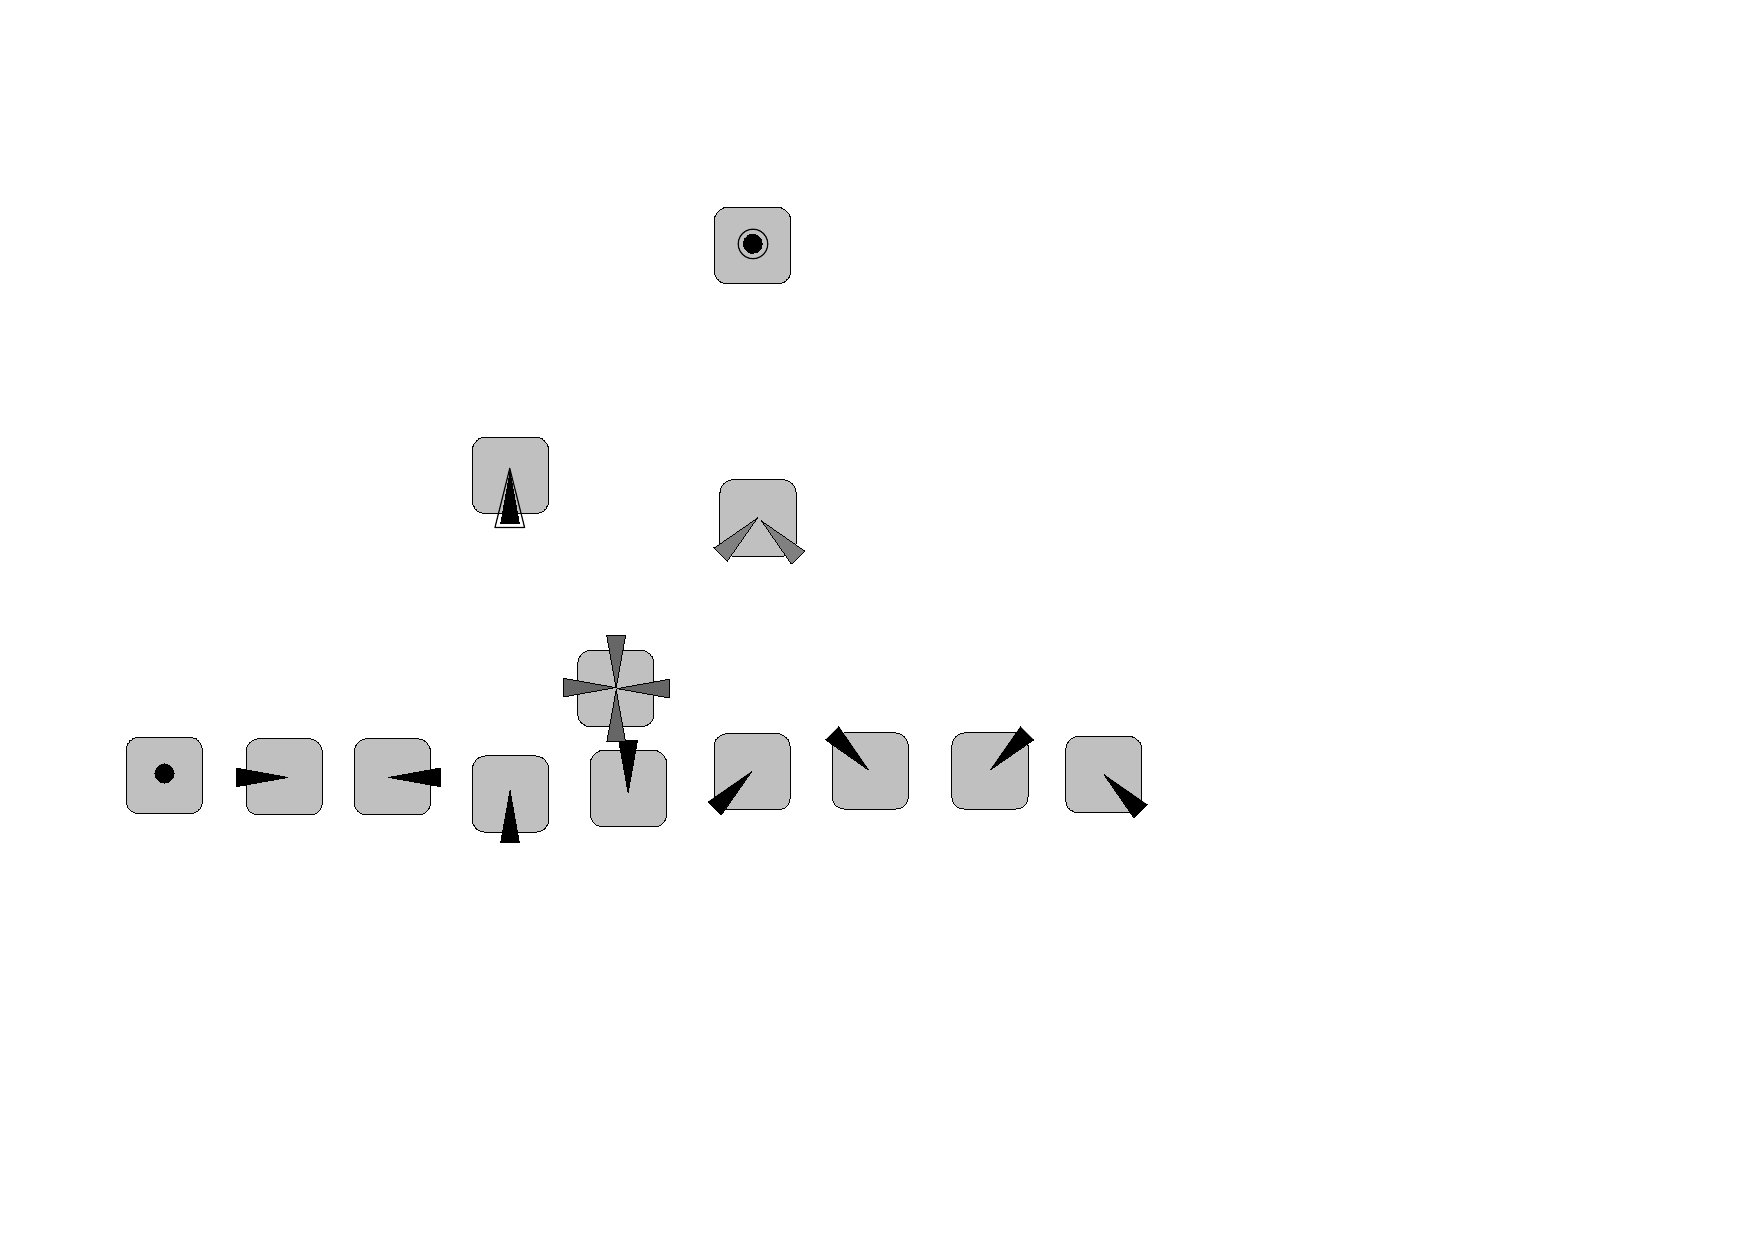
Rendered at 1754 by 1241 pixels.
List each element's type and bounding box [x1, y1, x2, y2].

text_box [713, 479, 805, 564]
text_box [236, 738, 323, 815]
text_box [354, 738, 441, 815]
text_box [951, 726, 1034, 810]
text_box [472, 437, 549, 514]
text_box [1065, 736, 1148, 818]
text_box [708, 733, 791, 815]
text_box [714, 207, 791, 284]
text_box [472, 755, 549, 843]
text_box [825, 726, 909, 810]
text_box [126, 737, 203, 814]
text_box [563, 635, 670, 827]
text_box [500, 474, 520, 524]
